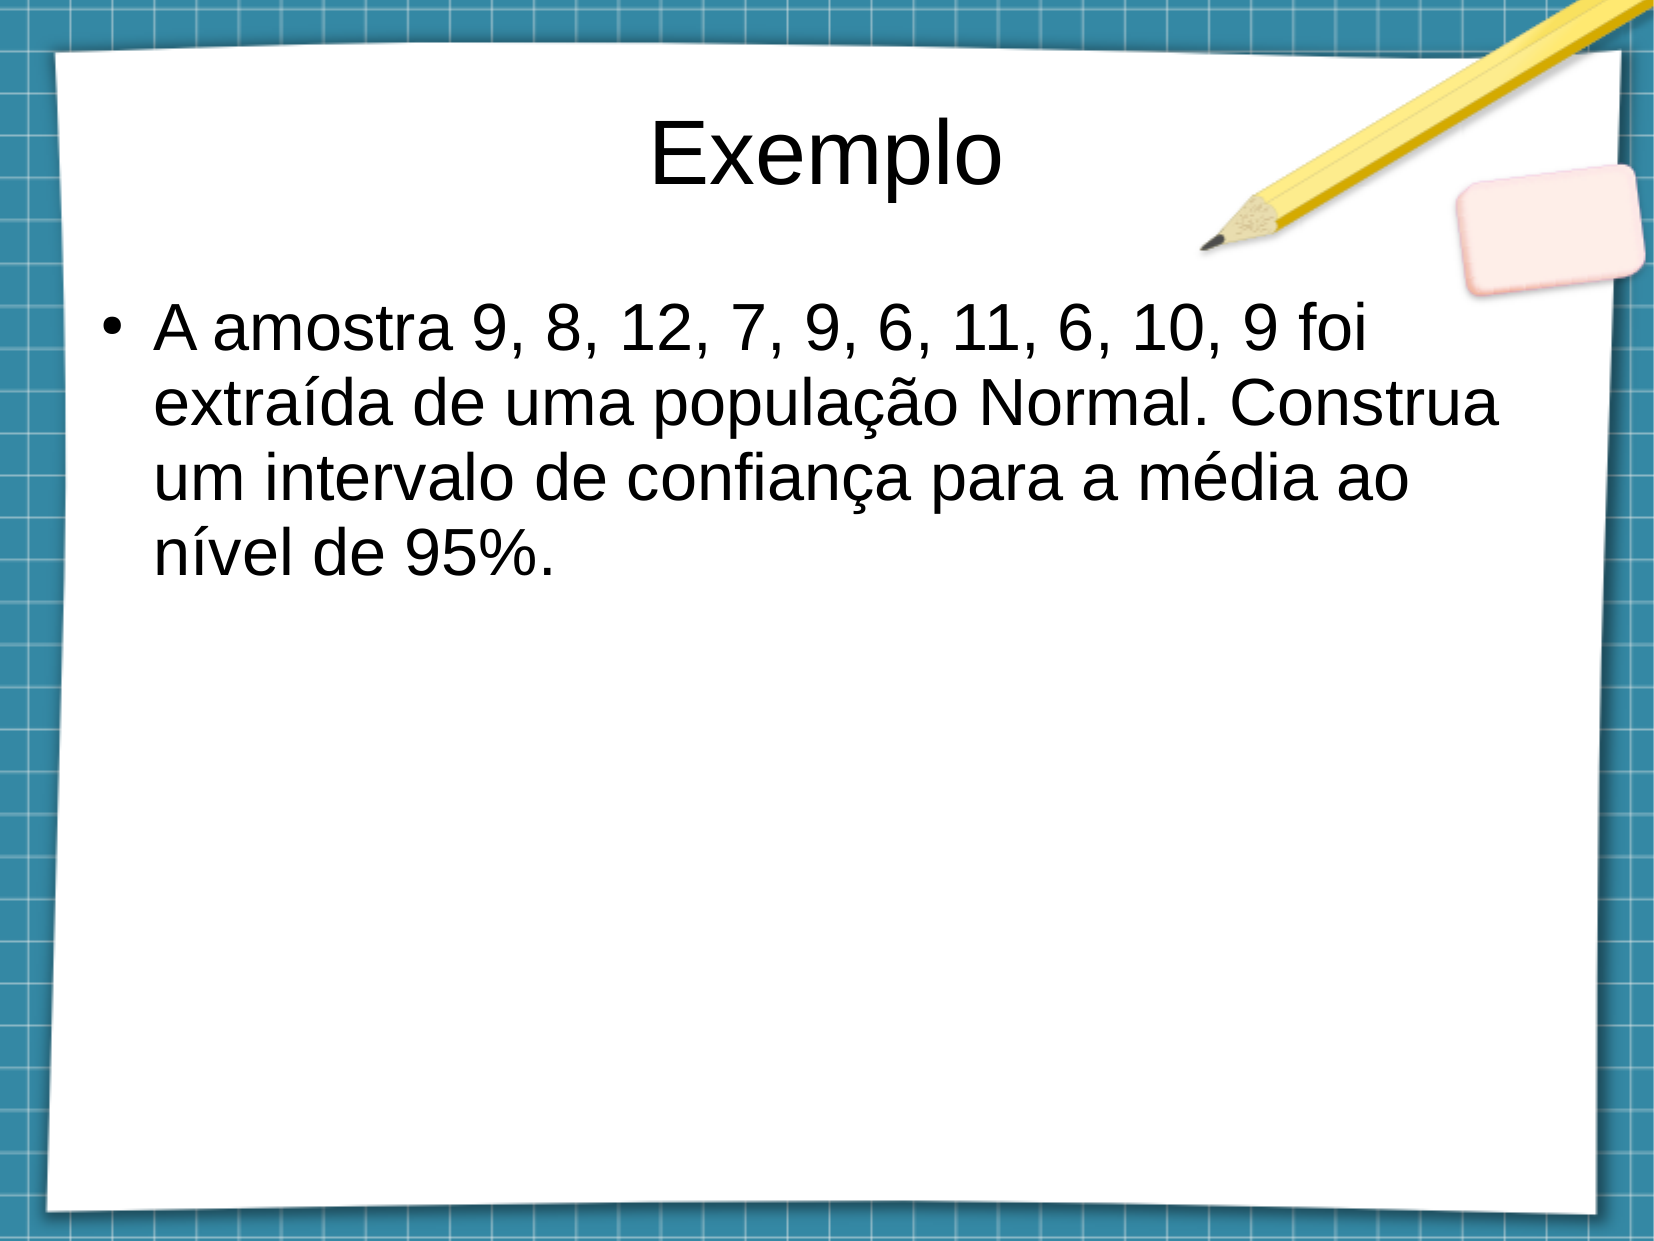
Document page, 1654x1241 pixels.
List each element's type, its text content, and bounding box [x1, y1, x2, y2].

picture [0, 0, 1654, 1241]
title Exemplo [82, 49, 1571, 257]
list A amostra 9, 8, 12, 7, 9, 6, 11, 6, 10, 9 foi extraída de uma população Normal. Construa um intervalo de confiança para a média ao nível de 95%. [82, 290, 1571, 1010]
